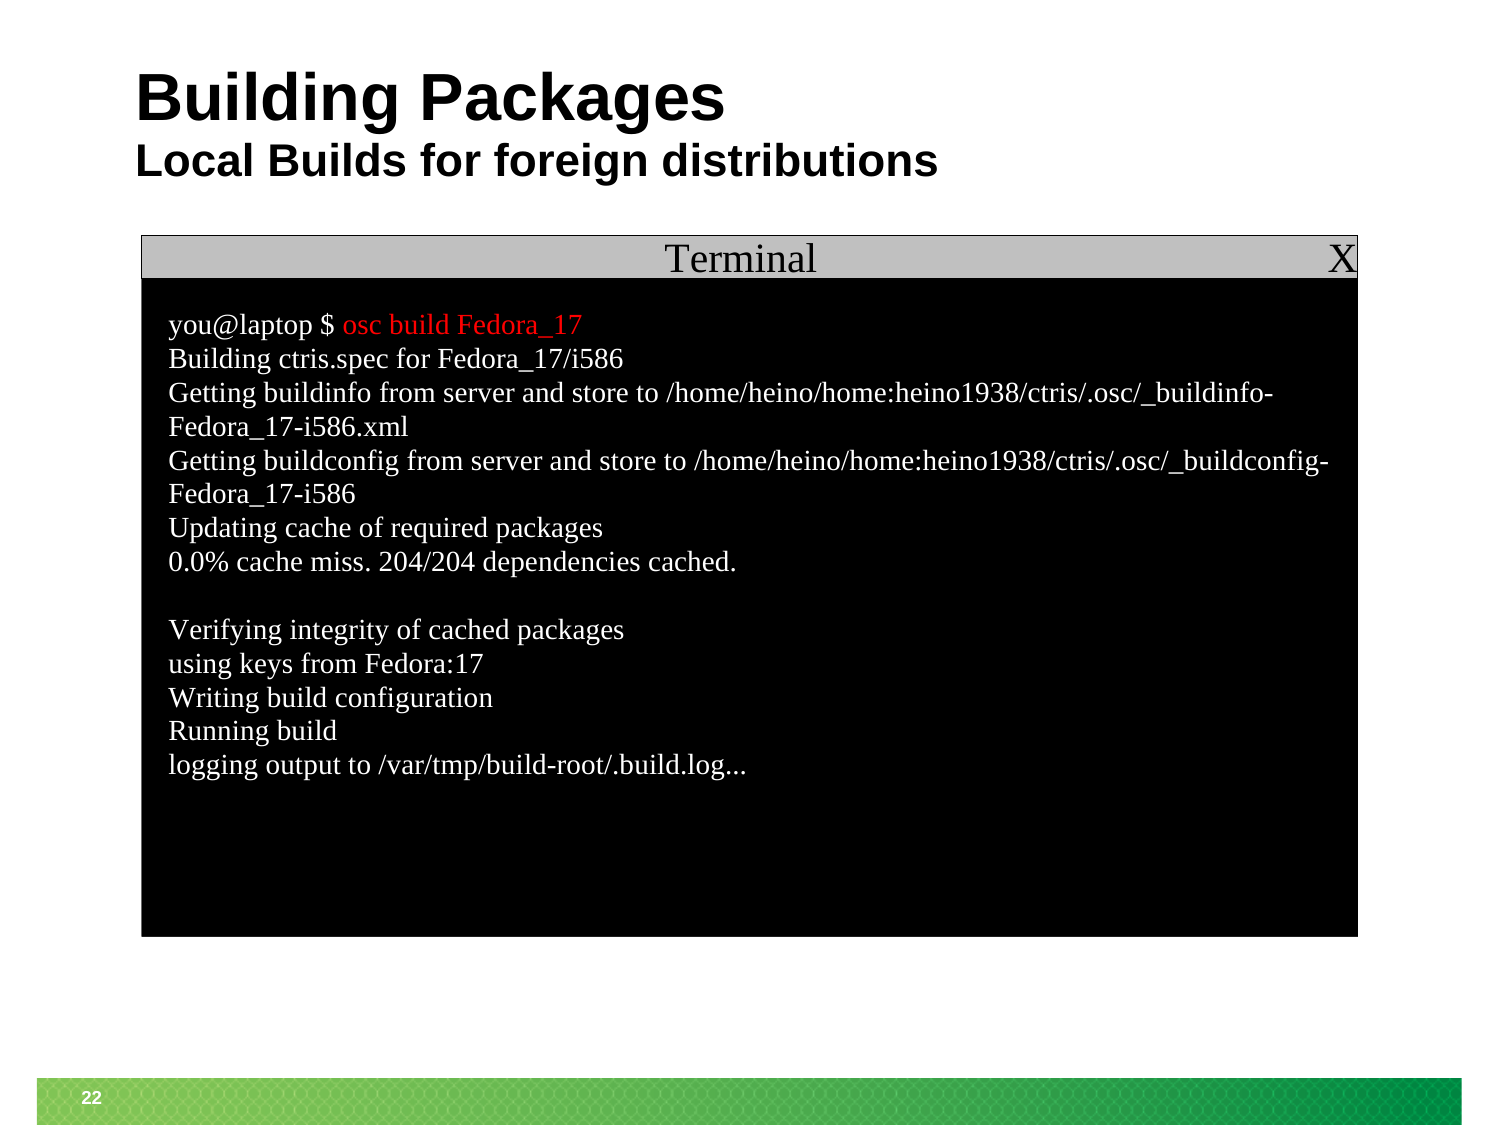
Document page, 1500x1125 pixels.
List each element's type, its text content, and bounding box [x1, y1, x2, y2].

picture [36, 1078, 1462, 1125]
title Building Packages Local Builds for foreign distributions [135, 41, 1372, 204]
text_box you@laptop $ osc build Fedora_17 Building ctris.spec for Fedora_17/i586 Getting buildinfo from server and store to /home/heino/home:heino1938/ctris/.osc/_buildinfo-Fedora_17-i586.xml Getting buildconfig from server and store to /home/heino/home:heino1938/ctris/.osc/_buildconfig-Fedora_17-i586 Updating cache of required packages 0.0% cache miss. 204/204 dependencies cached. Verifying integrity of cached packages using keys from Fedora:17 Writing build configuration Running build logging output to /var/tmp/build-root/.build.log... [168, 307, 1335, 919]
text_box [141, 278, 1358, 937]
text_box Terminal X [141, 235, 1358, 278]
